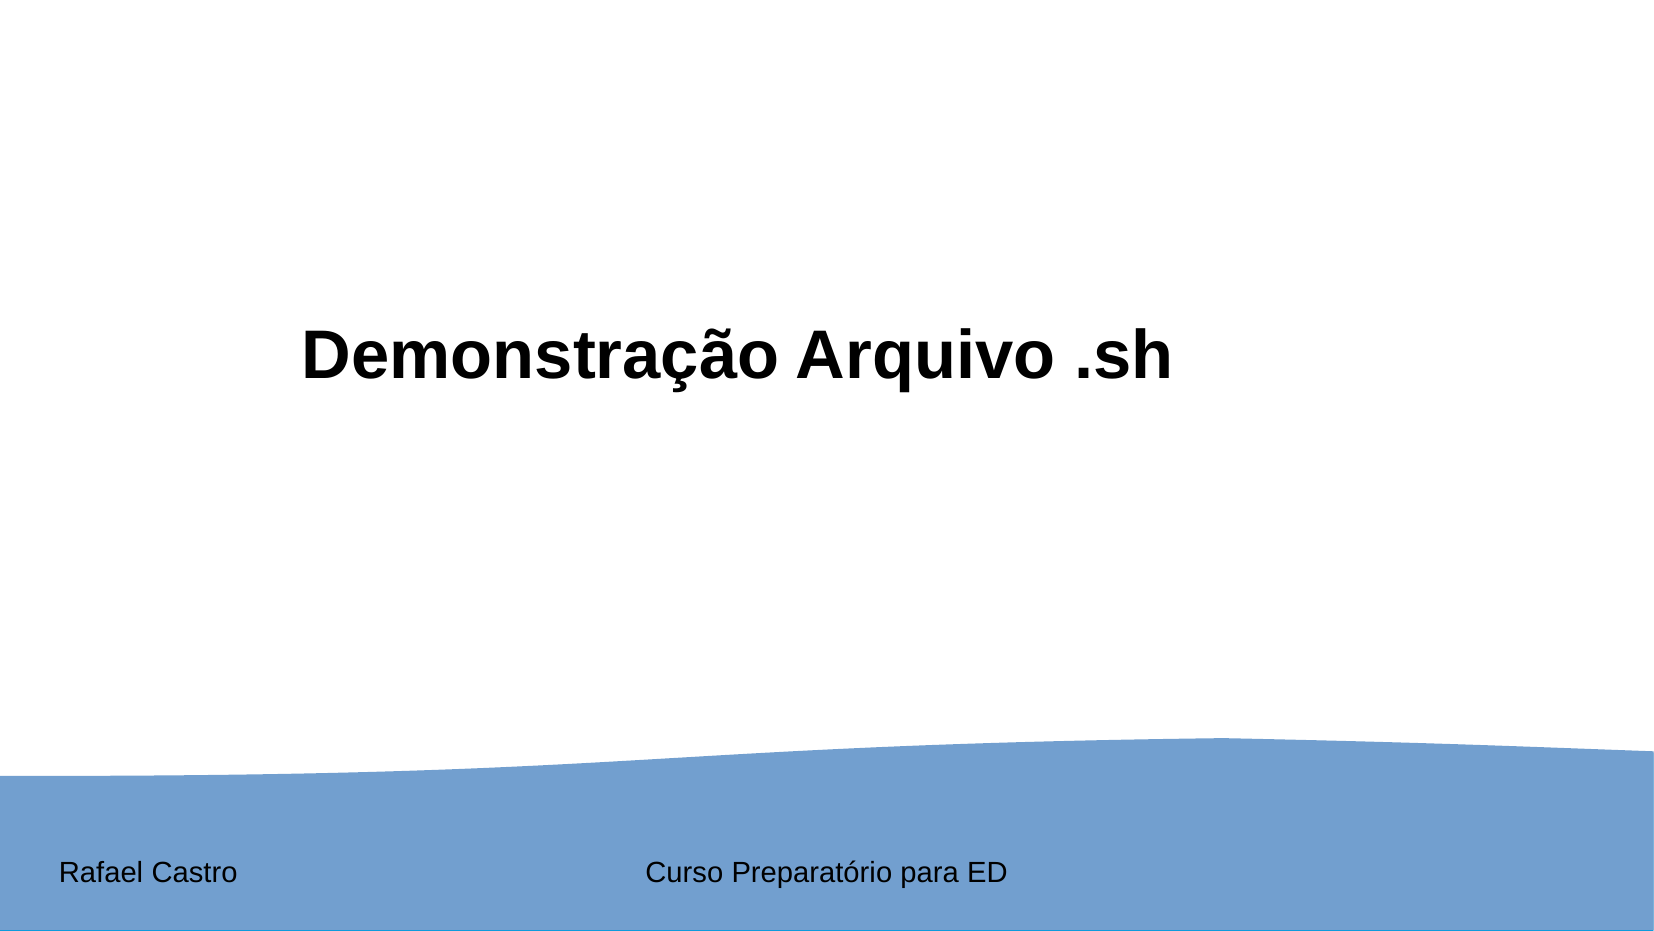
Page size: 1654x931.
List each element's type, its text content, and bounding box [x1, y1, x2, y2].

title Demonstração Arquivo .sh [0, 265, 1477, 443]
